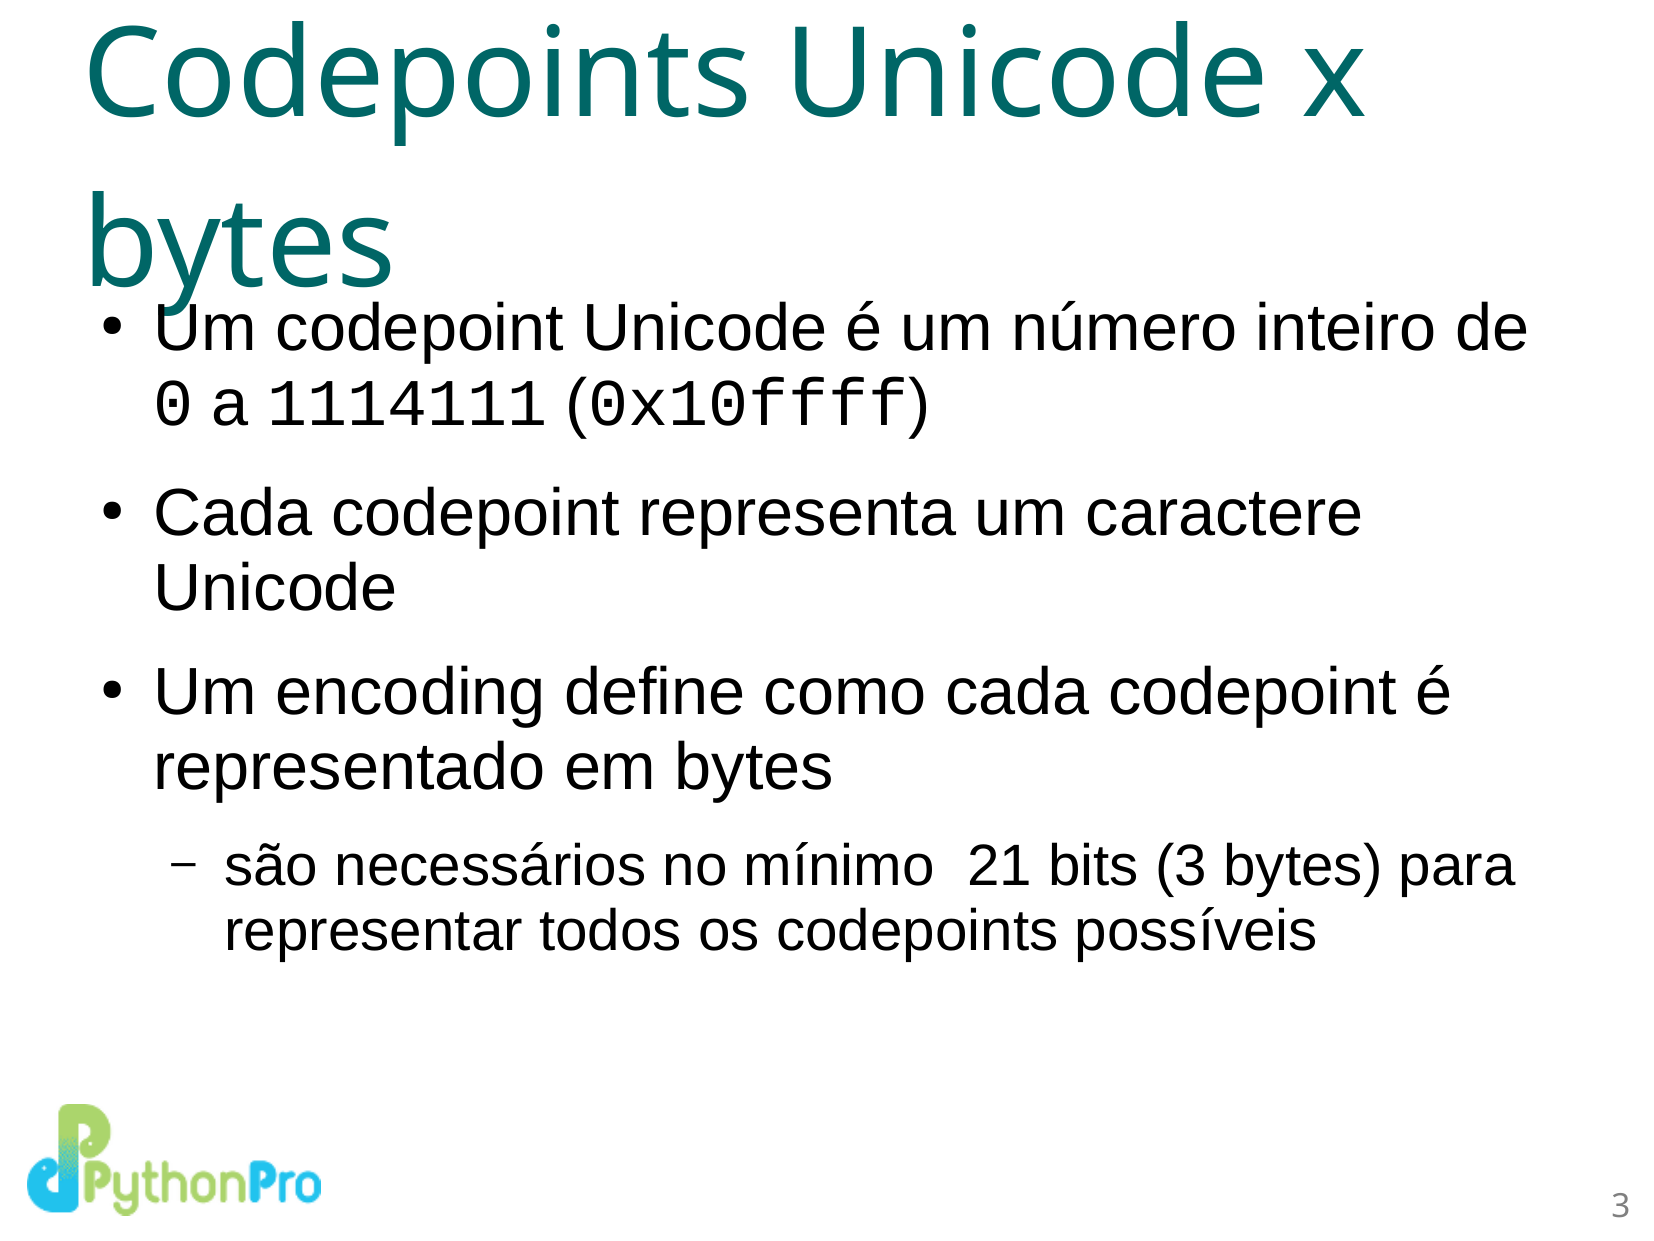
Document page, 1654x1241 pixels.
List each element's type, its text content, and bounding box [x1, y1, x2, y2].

list Um codepoint Unicode é um número inteiro de 0 a 1114111 (0x10ffff) Cada codepoint representa um caractere Unicode Um encoding define como cada codepoint é representado em bytes são necessários no mínimo 21 bits (3 bytes) para representar todos os codepoints possíveis [82, 290, 1571, 1010]
title Codepoints Unicode x bytes [82, 49, 1571, 257]
picture [27, 1104, 321, 1216]
